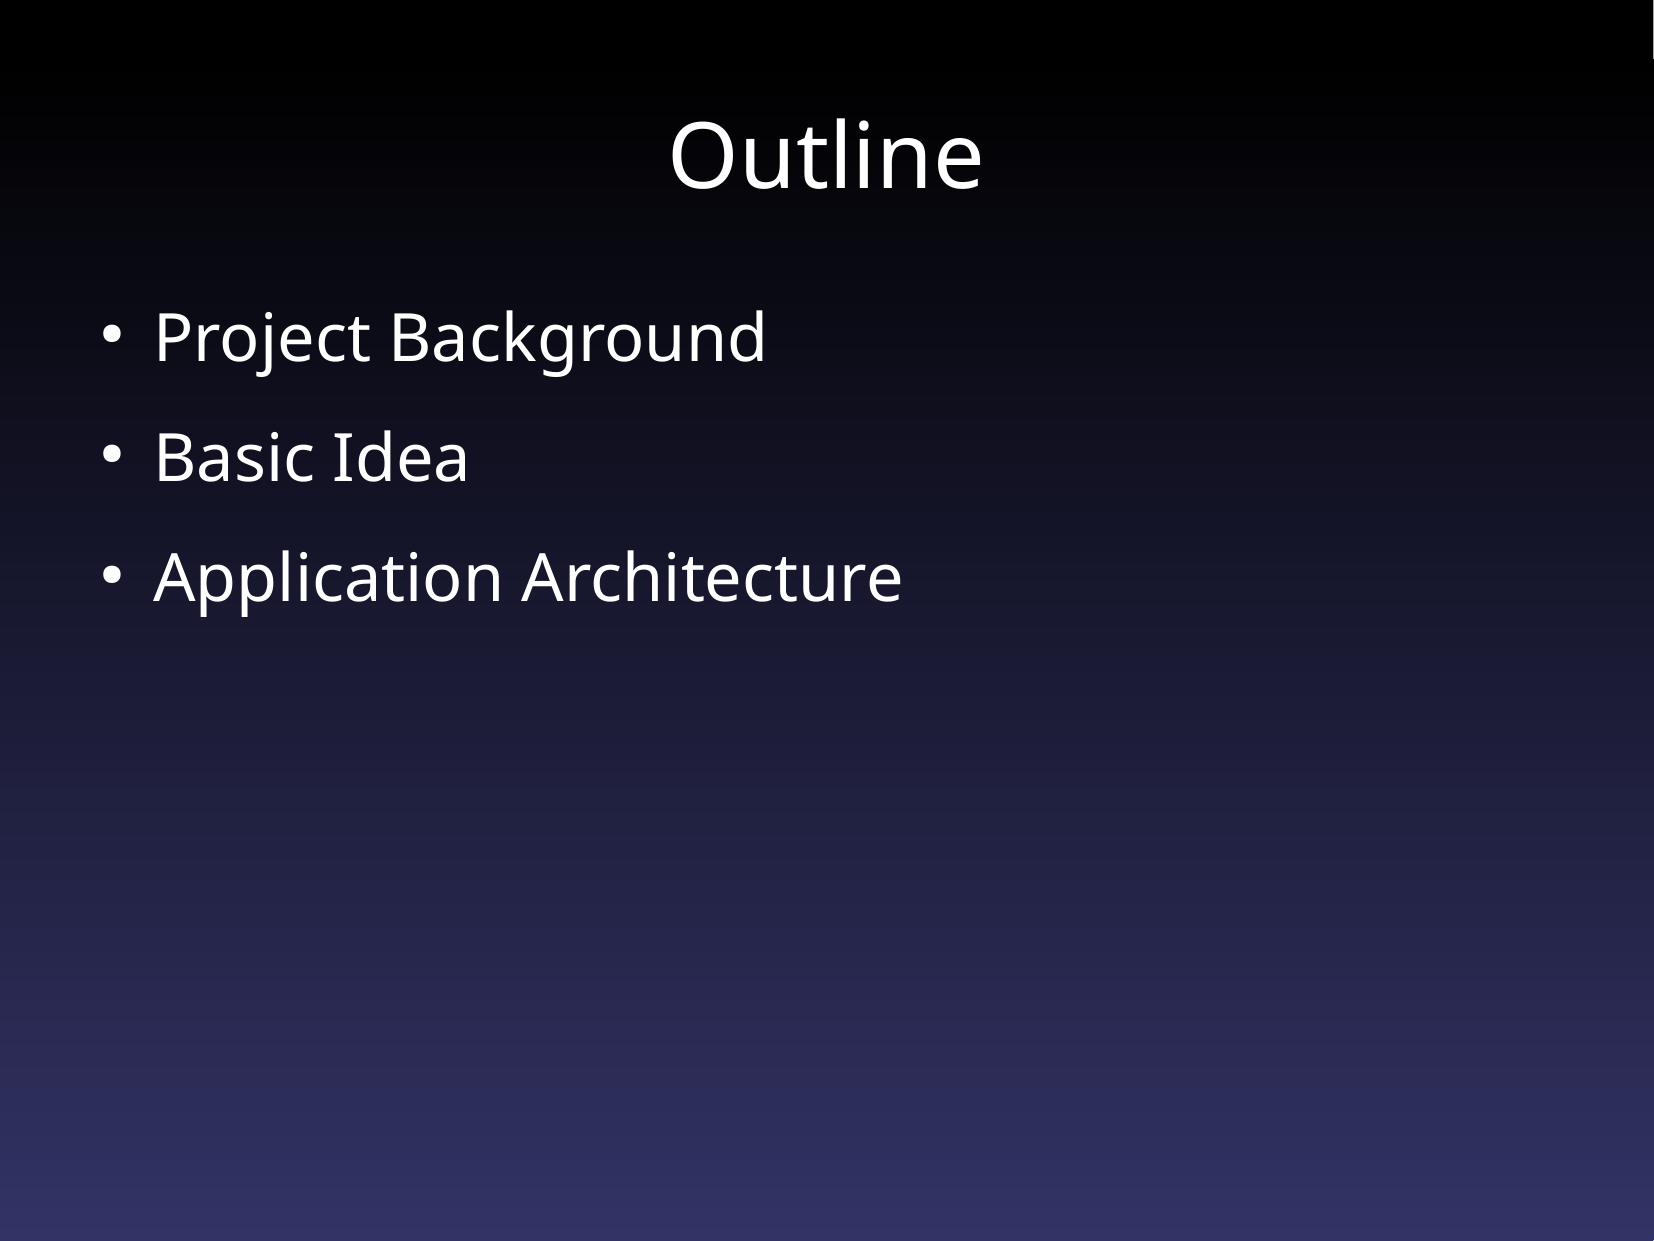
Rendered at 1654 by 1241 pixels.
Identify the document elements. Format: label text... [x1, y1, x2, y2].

list Project Background Basic Idea Application Architecture [82, 290, 1571, 1094]
title Outline [82, 49, 1571, 257]
